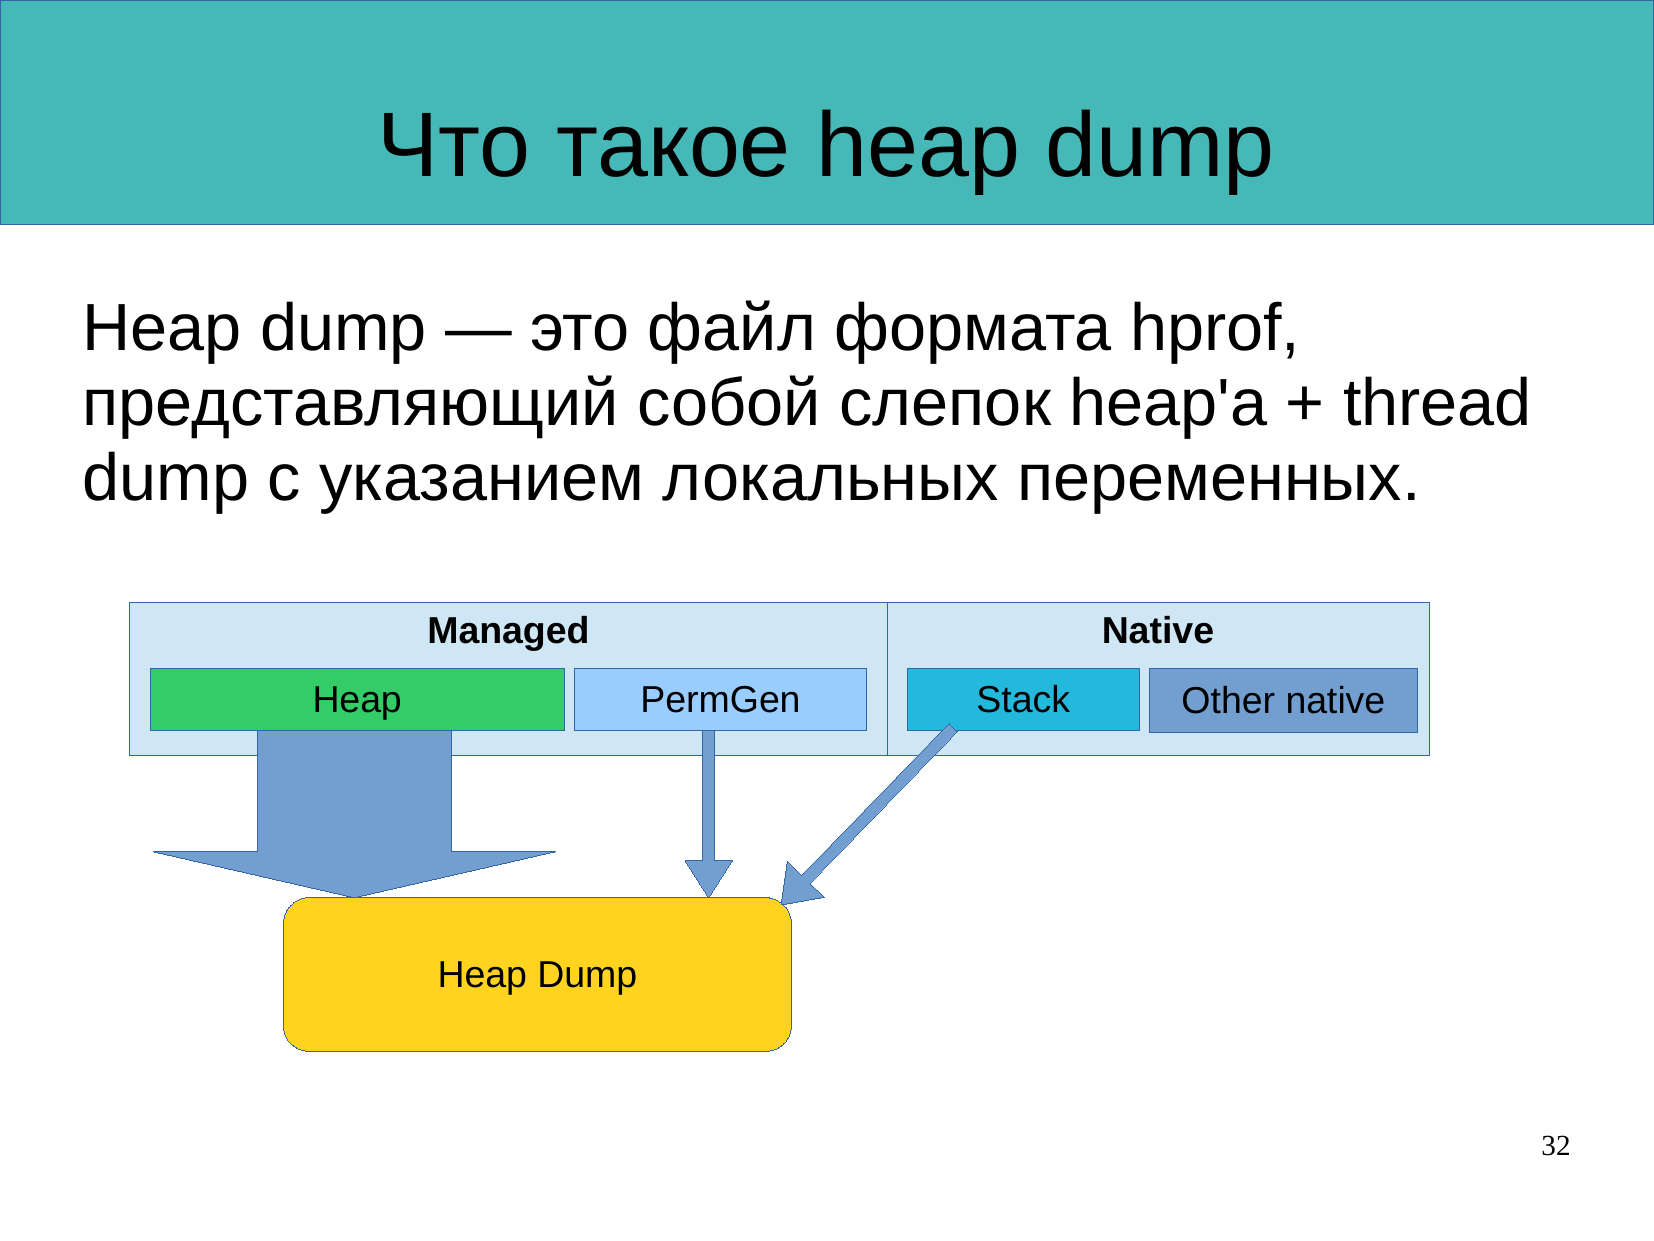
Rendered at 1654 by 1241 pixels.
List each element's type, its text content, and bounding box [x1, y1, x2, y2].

text_box Other native [1149, 668, 1418, 733]
text_box Stack [907, 668, 1140, 731]
text_box Heap Dump [283, 897, 792, 1052]
text_box [153, 730, 556, 898]
text_box Native [888, 602, 1430, 756]
text_box Heap [150, 668, 565, 731]
list Heap dump — это файл формата hprof, представляющий собой слепок heap'а + thread dump с указанием локальных переменных. [82, 290, 1571, 1075]
text_box PermGen [574, 668, 867, 731]
title Что такое heap dump [82, 40, 1571, 249]
text_box [781, 723, 958, 905]
text_box [685, 730, 733, 898]
text_box Managed [129, 602, 888, 756]
